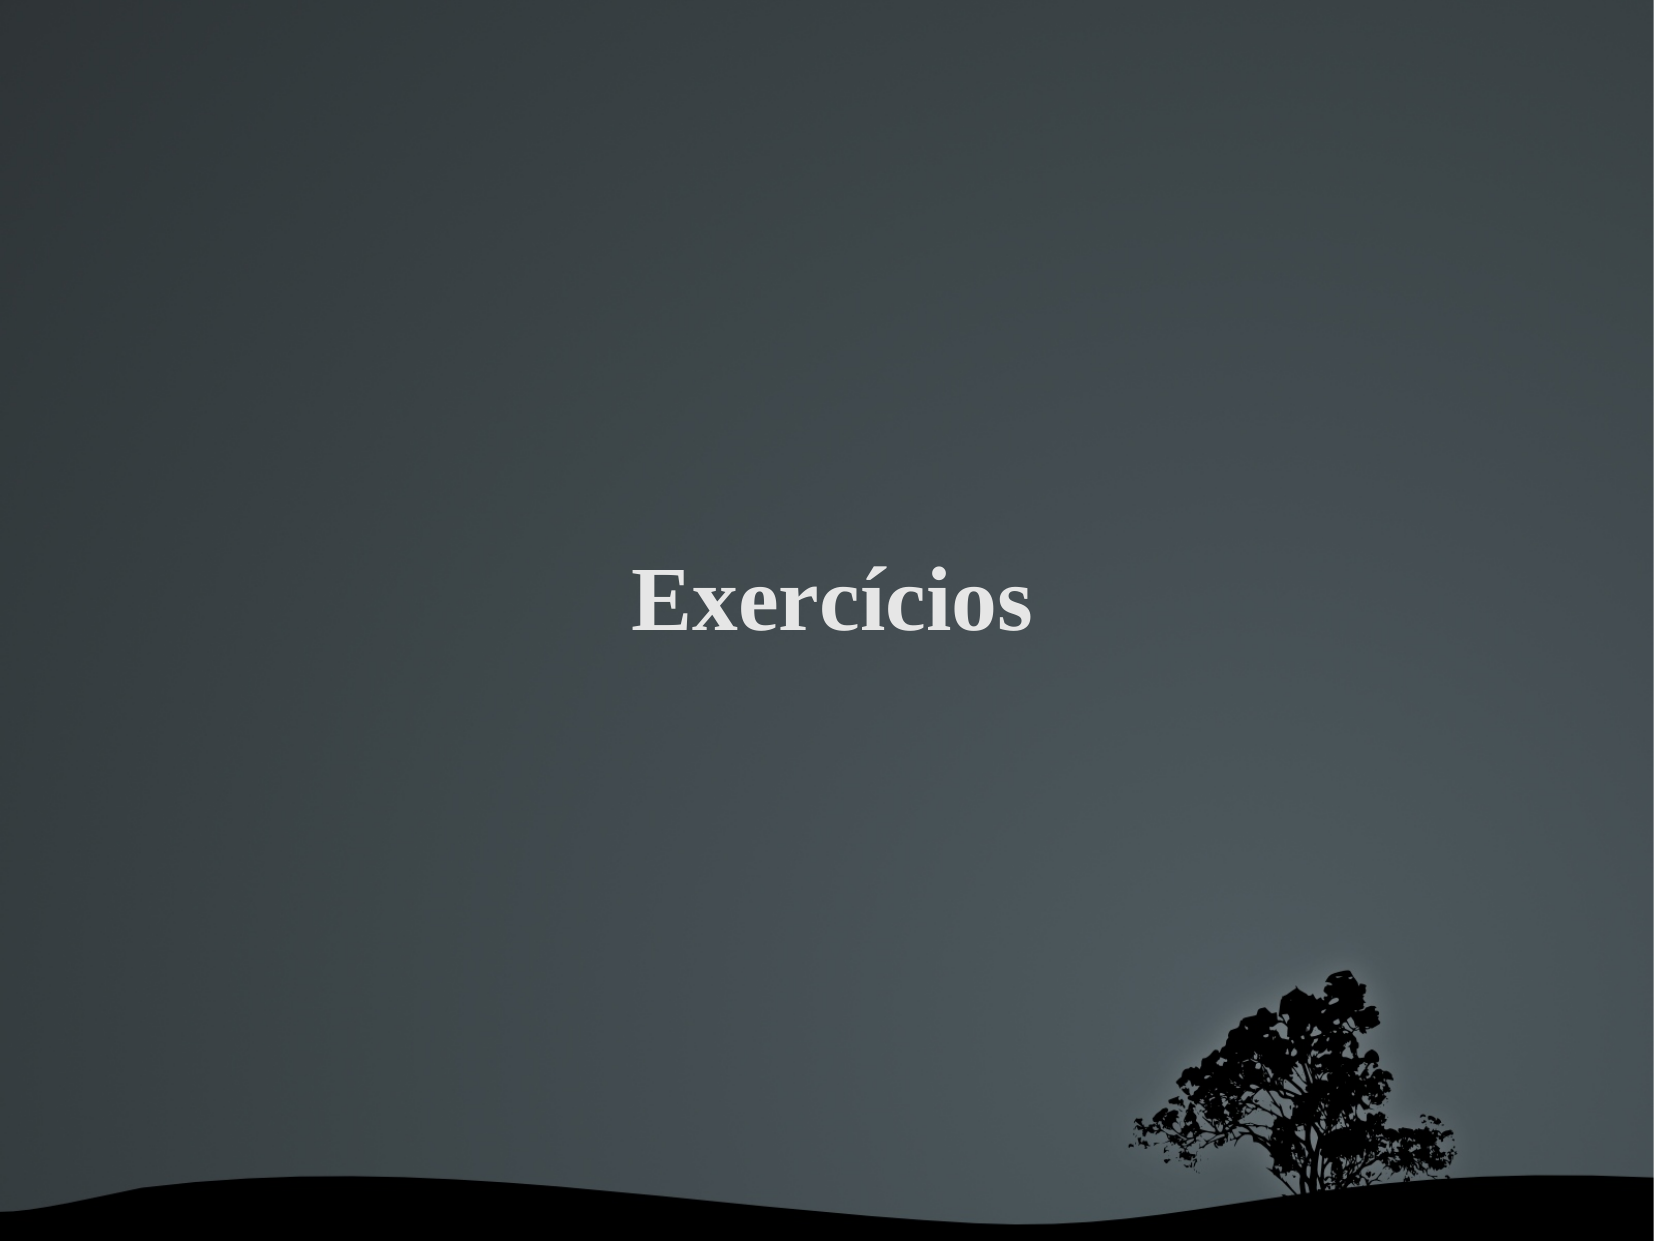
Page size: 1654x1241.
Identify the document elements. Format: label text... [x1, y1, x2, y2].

title Exercícios [88, 495, 1577, 703]
picture [0, 0, 1654, 1241]
